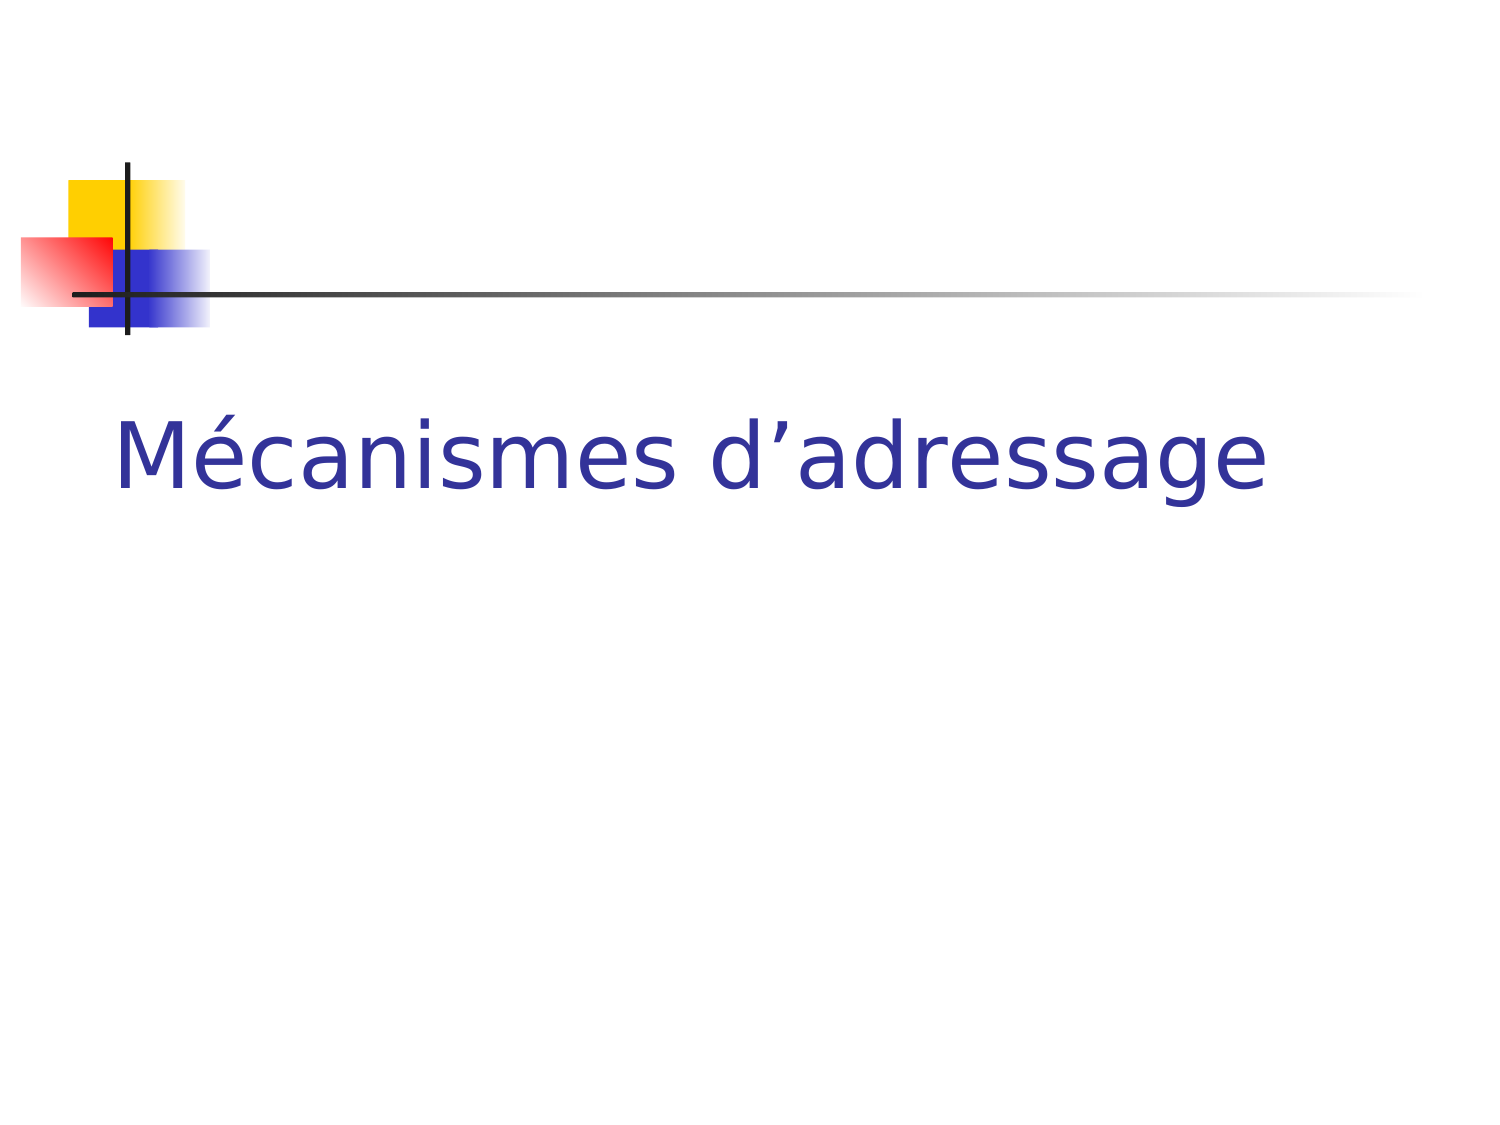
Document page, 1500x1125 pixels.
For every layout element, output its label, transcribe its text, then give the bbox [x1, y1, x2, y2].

title Mécanismes d’adressage [112, 343, 1388, 569]
